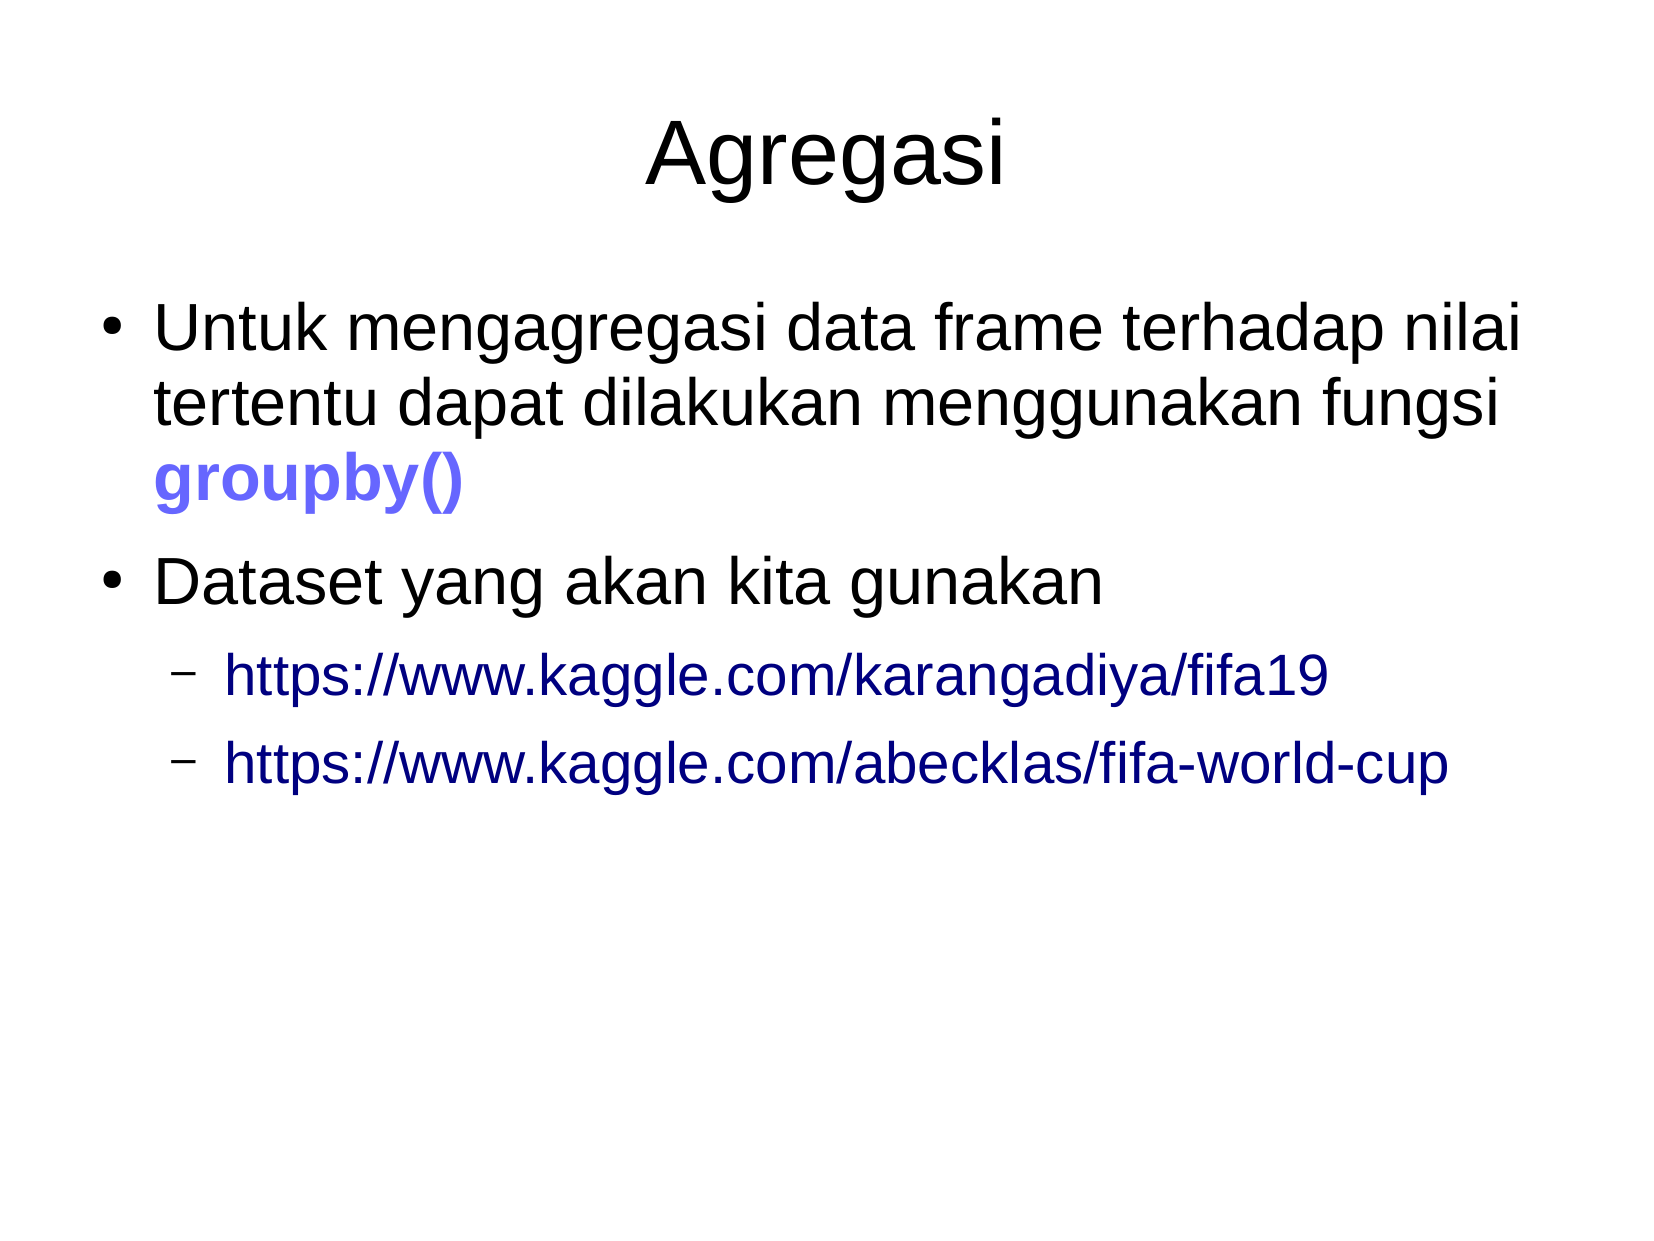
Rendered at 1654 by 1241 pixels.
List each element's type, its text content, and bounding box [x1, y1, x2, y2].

list Untuk mengagregasi data frame terhadap nilai tertentu dapat dilakukan menggunakan fungsi groupby() Dataset yang akan kita gunakan https://www.kaggle.com/karangadiya/fifa19 https://www.kaggle.com/abecklas/fifa-world-cup [82, 290, 1571, 1010]
title Agregasi [82, 49, 1571, 257]
